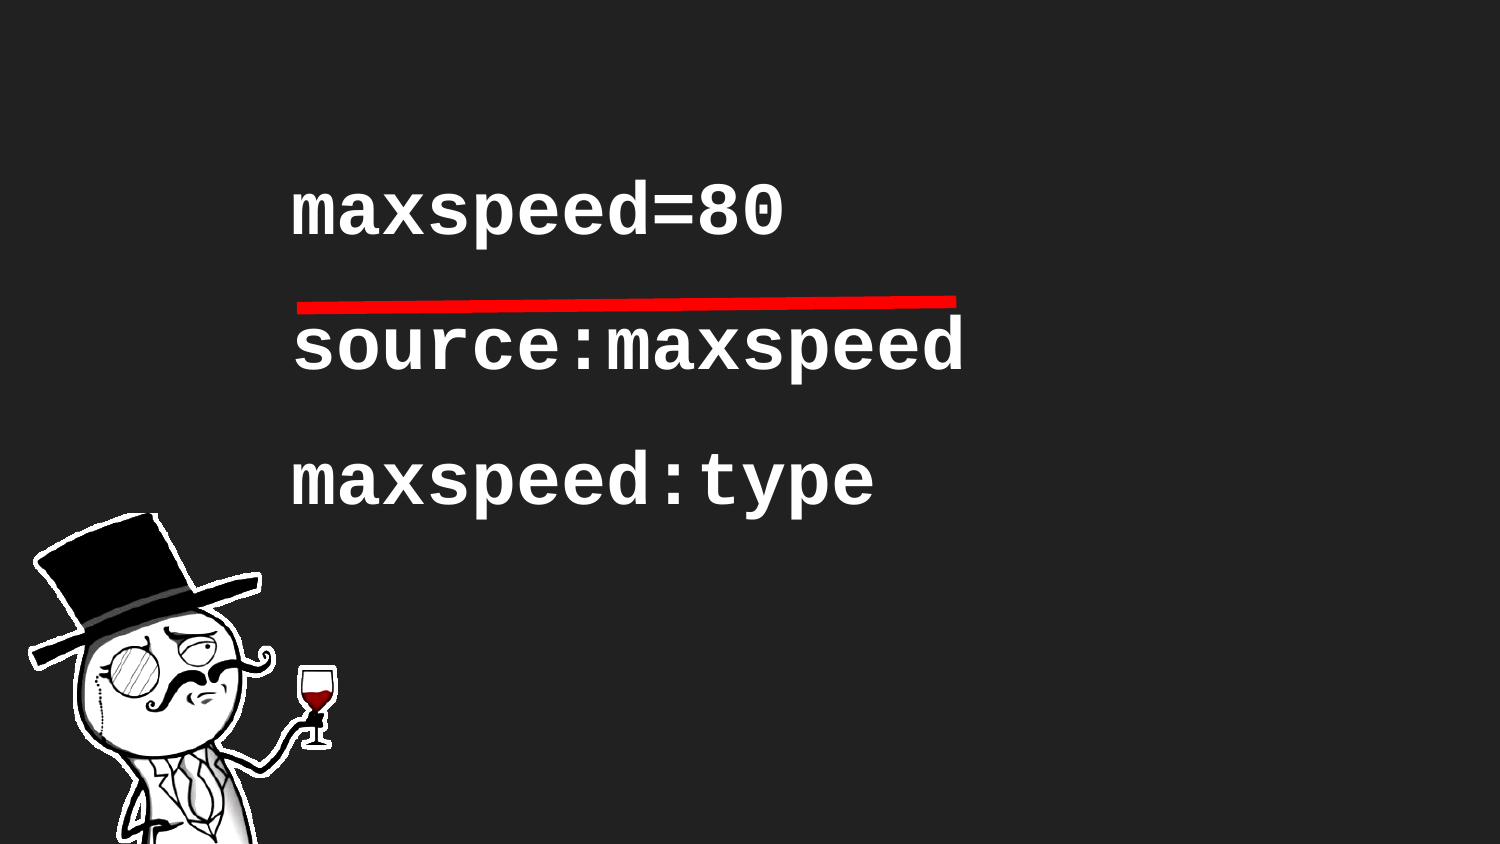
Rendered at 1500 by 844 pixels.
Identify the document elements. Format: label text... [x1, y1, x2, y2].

title maxspeed=80 source:maxspeed maxspeed:type [51, 99, 1449, 755]
picture [0, 513, 355, 844]
